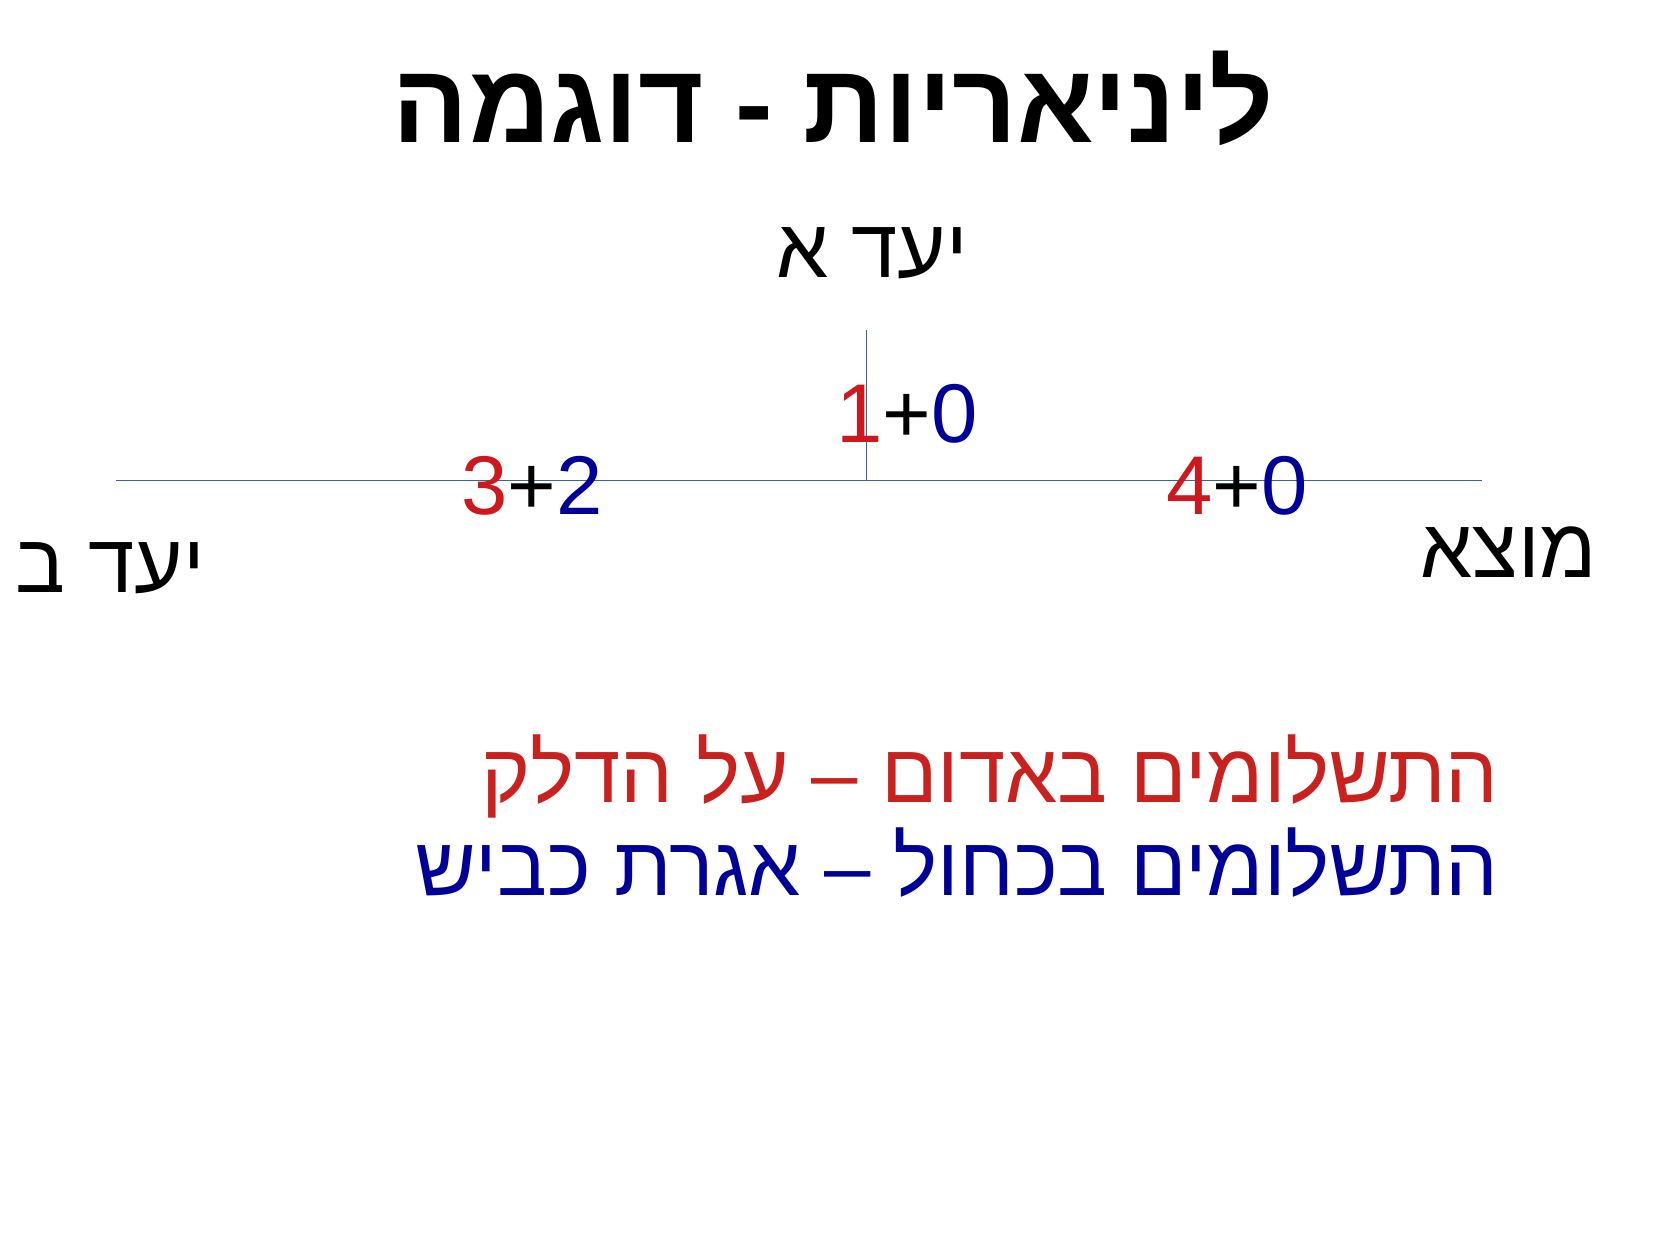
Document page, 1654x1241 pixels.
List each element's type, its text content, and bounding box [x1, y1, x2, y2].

text_box 4+0 [1151, 432, 1323, 541]
title ליניאריות - דוגמה [15, 0, 1654, 215]
text_box יעד א [761, 195, 990, 307]
text_box 1+0 [821, 360, 993, 496]
text_box 3+2 [446, 432, 618, 541]
text_box מוצא [1405, 495, 1621, 607]
text_box התשלומים באדום – על הדלק התשלומים בכחול – אגרת כביש [120, 720, 1516, 1123]
text_box יעד ב [1, 510, 222, 622]
